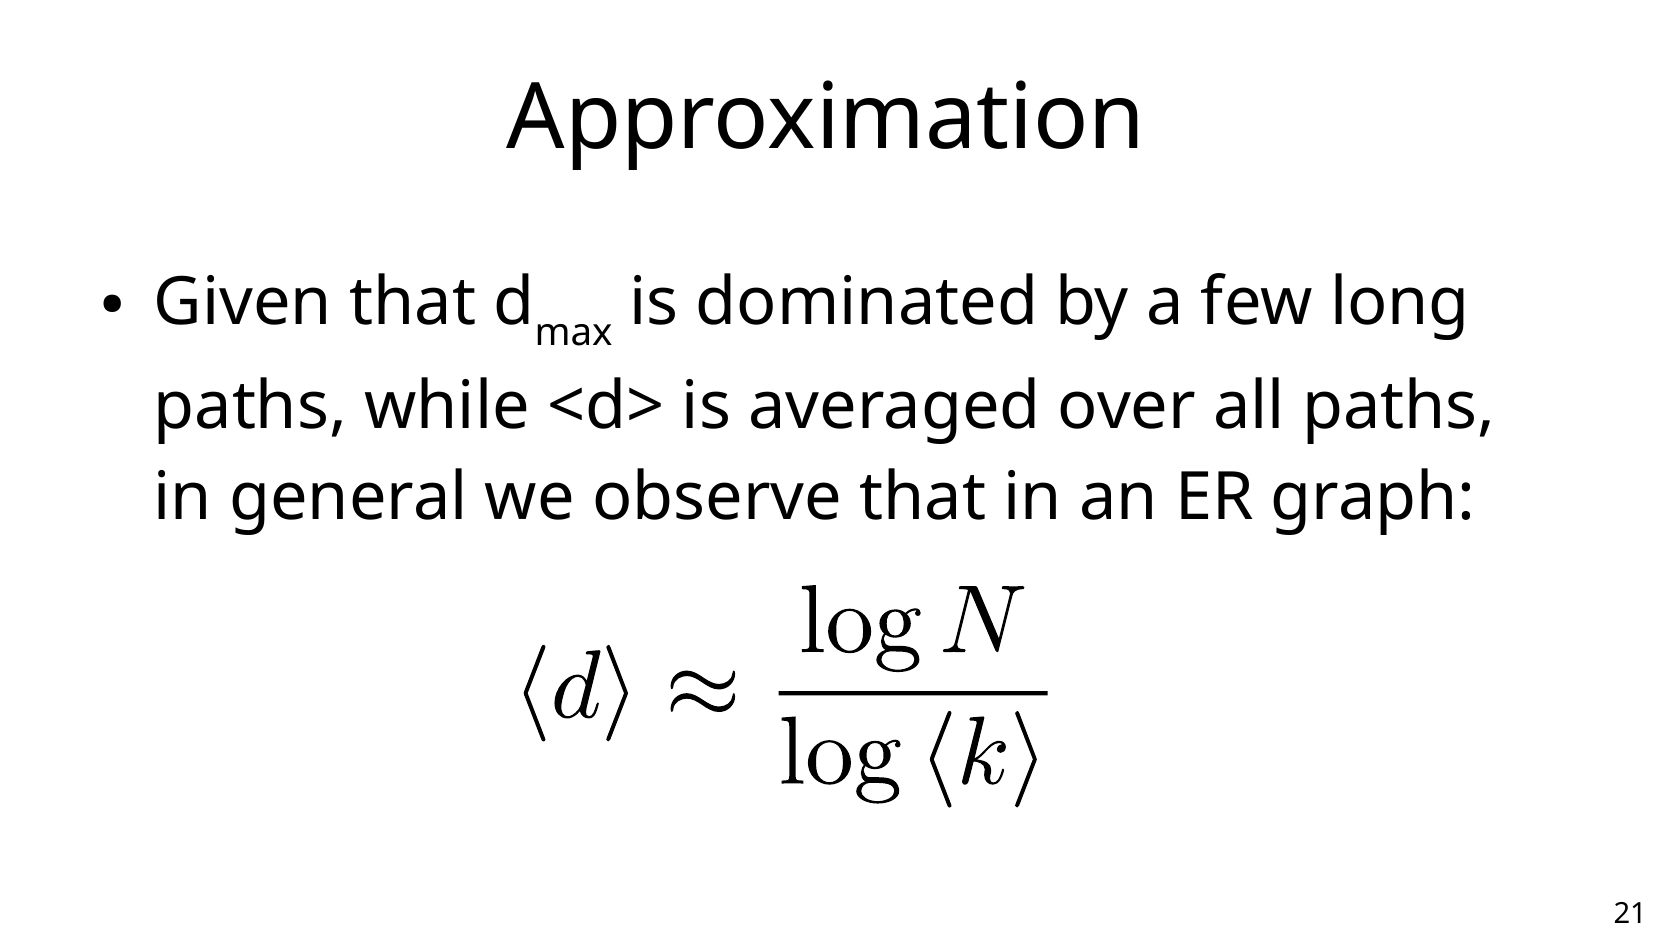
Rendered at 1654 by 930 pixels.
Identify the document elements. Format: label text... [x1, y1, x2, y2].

text_box [513, 585, 1048, 808]
list Given that dmax is dominated by a few long paths, while <d> is averaged over all paths, in general we observe that in an ER graph: [82, 252, 1571, 793]
title Approximation [82, 1, 1571, 225]
